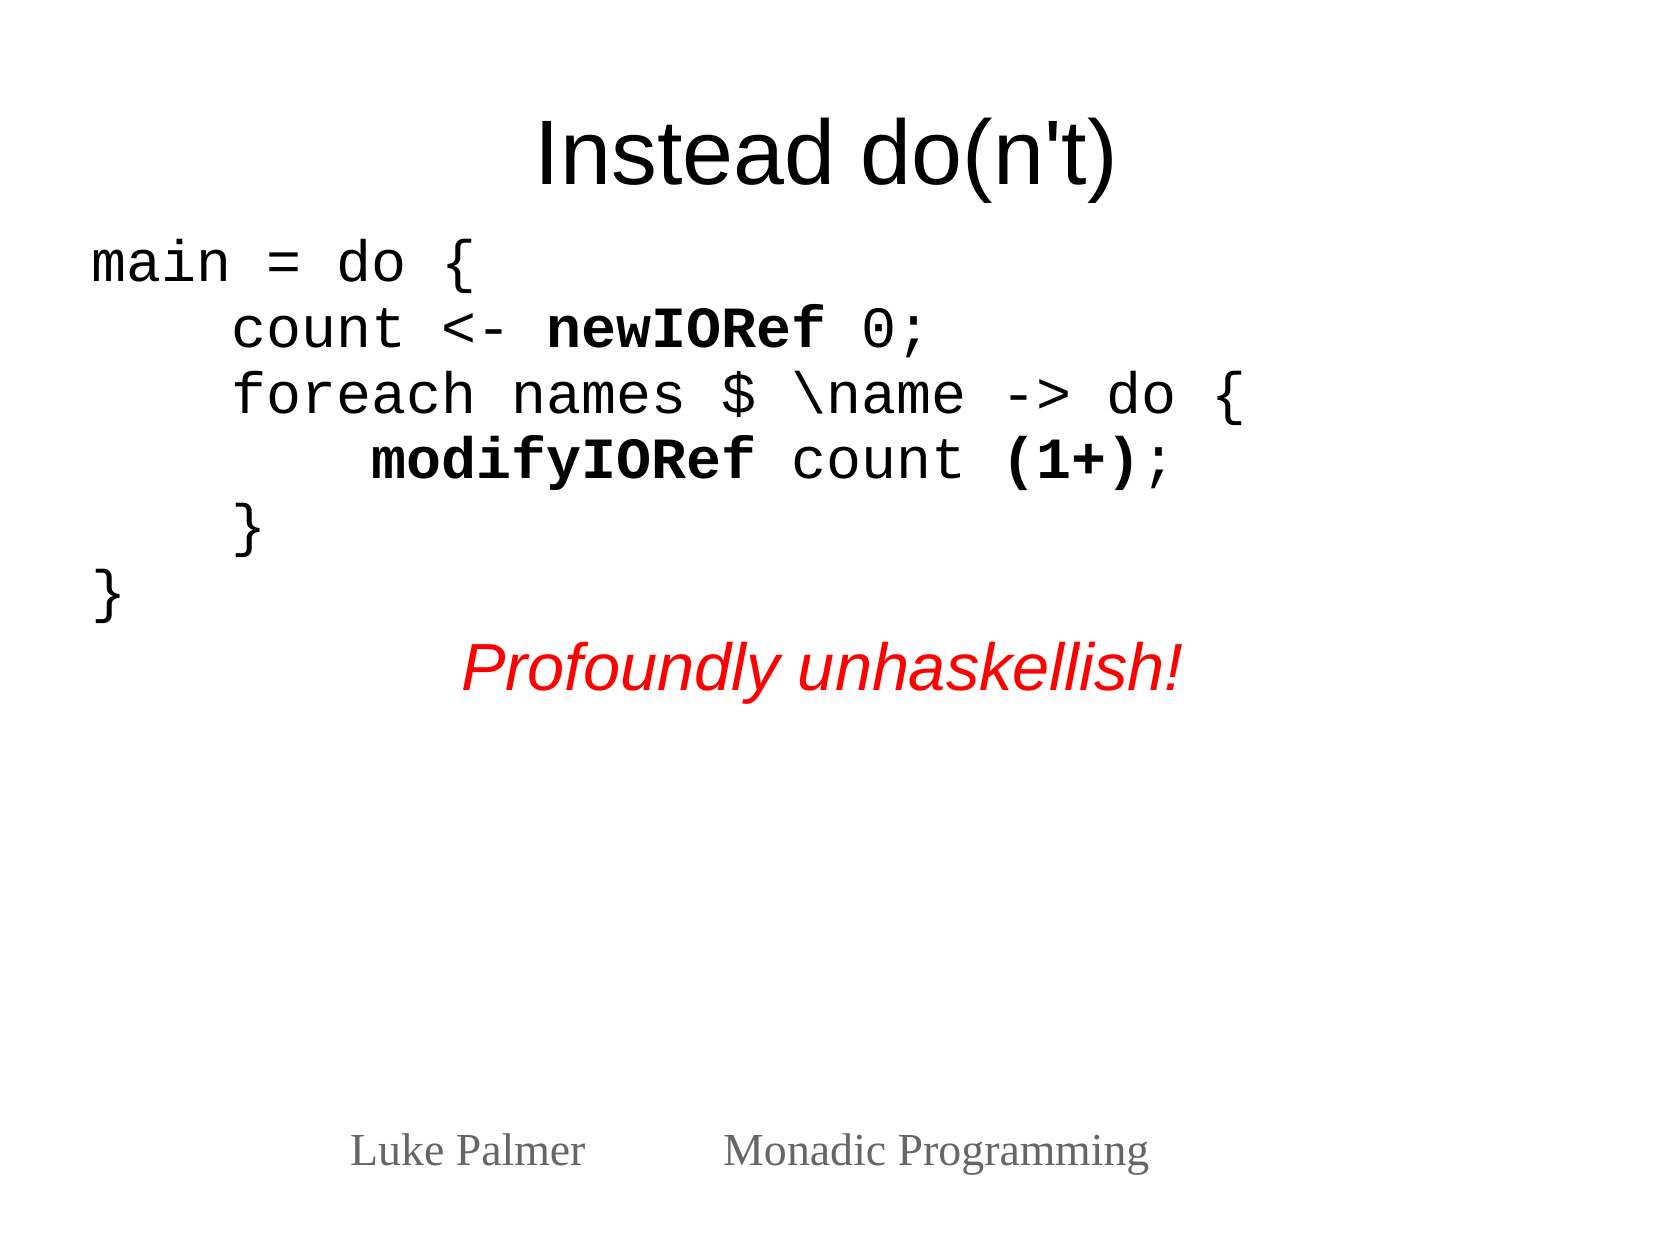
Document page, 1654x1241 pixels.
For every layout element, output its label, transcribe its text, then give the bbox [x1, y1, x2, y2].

text_box Profoundly unhaskellish! [446, 622, 1201, 713]
title Instead do(n't) [82, 49, 1571, 223]
text_box main = do { count <- newIORef 0; foreach names $ \name -> do { modifyIORef count (1+); } } [75, 223, 1651, 638]
